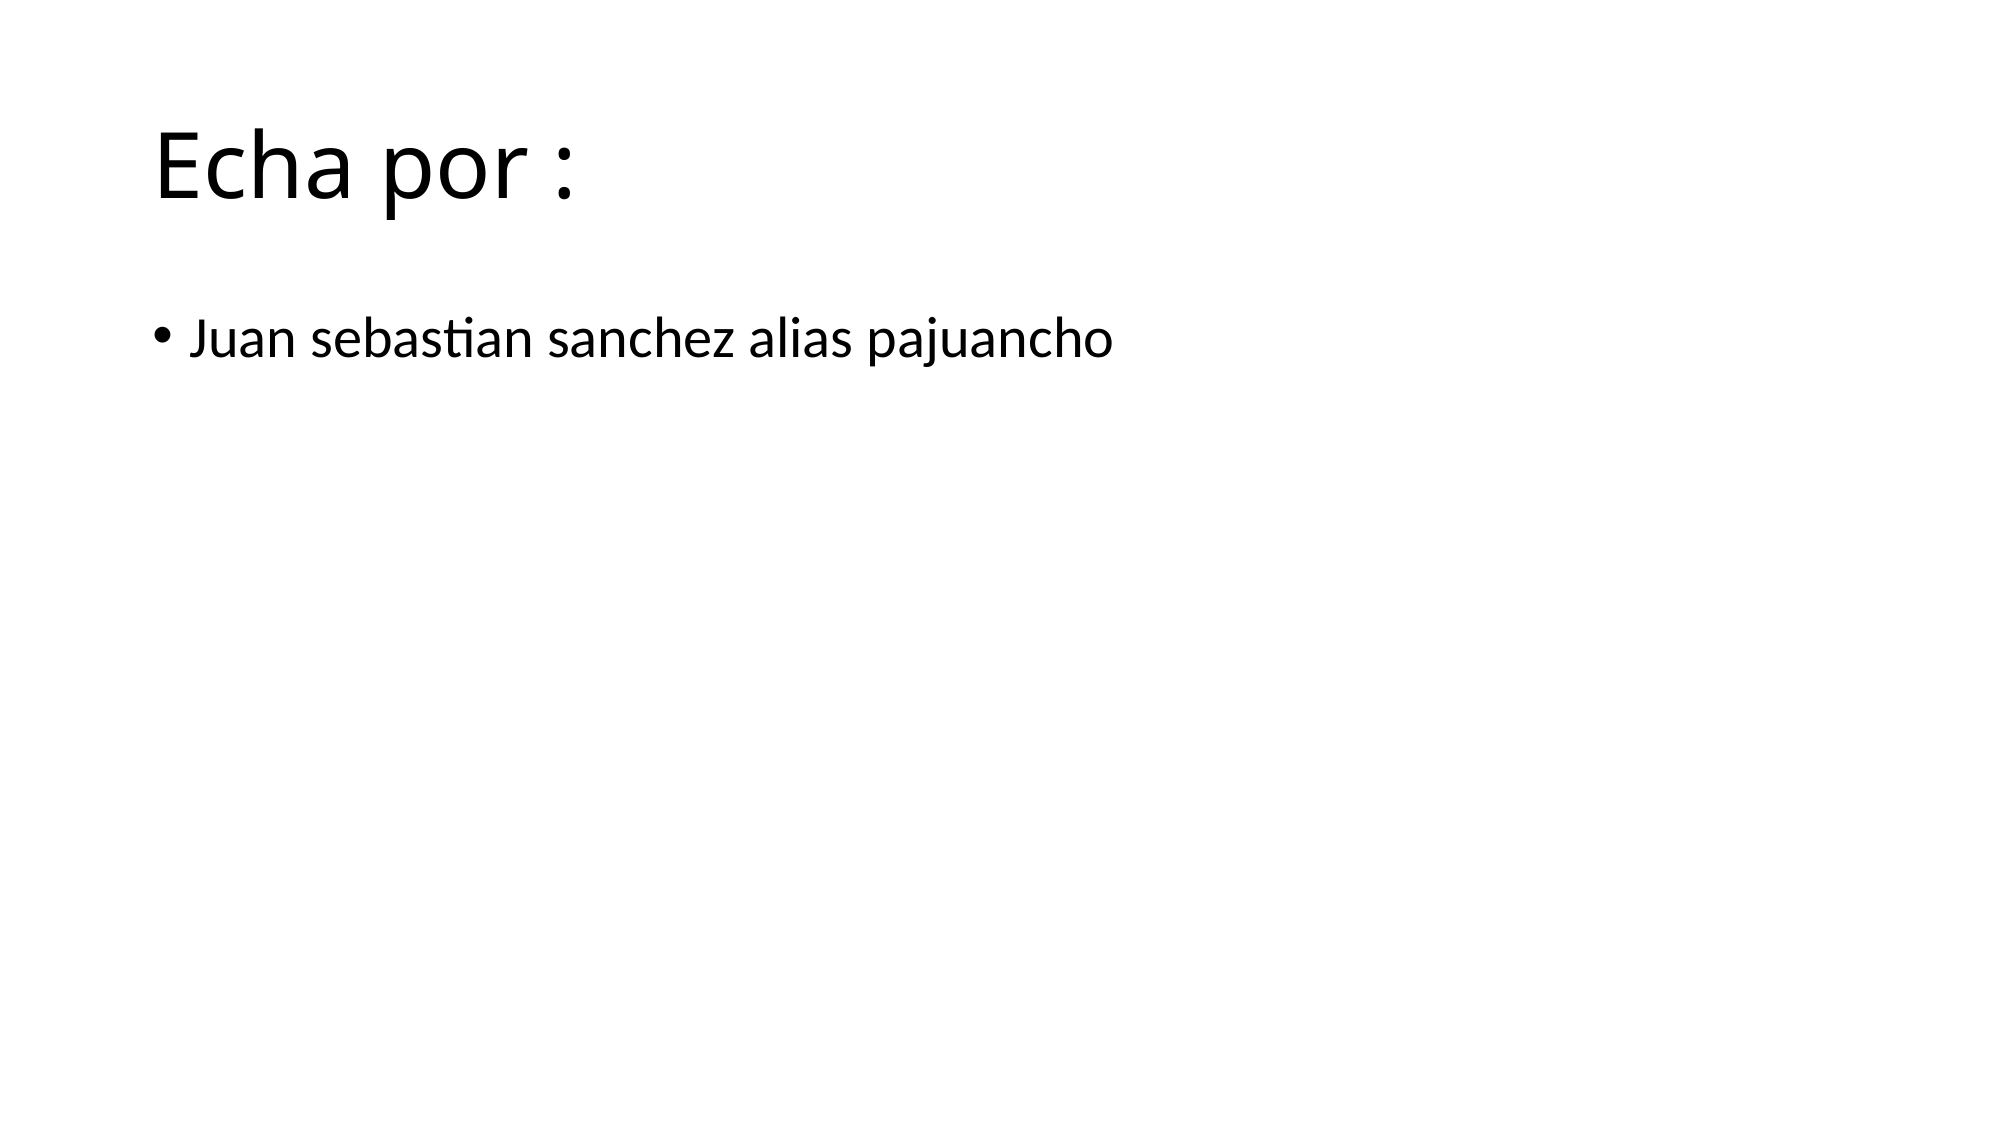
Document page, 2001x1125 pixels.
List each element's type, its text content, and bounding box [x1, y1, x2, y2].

list Juan sebastian sanchez alias pajuancho [137, 299, 1863, 1014]
title Echa por : [137, 59, 1863, 278]
